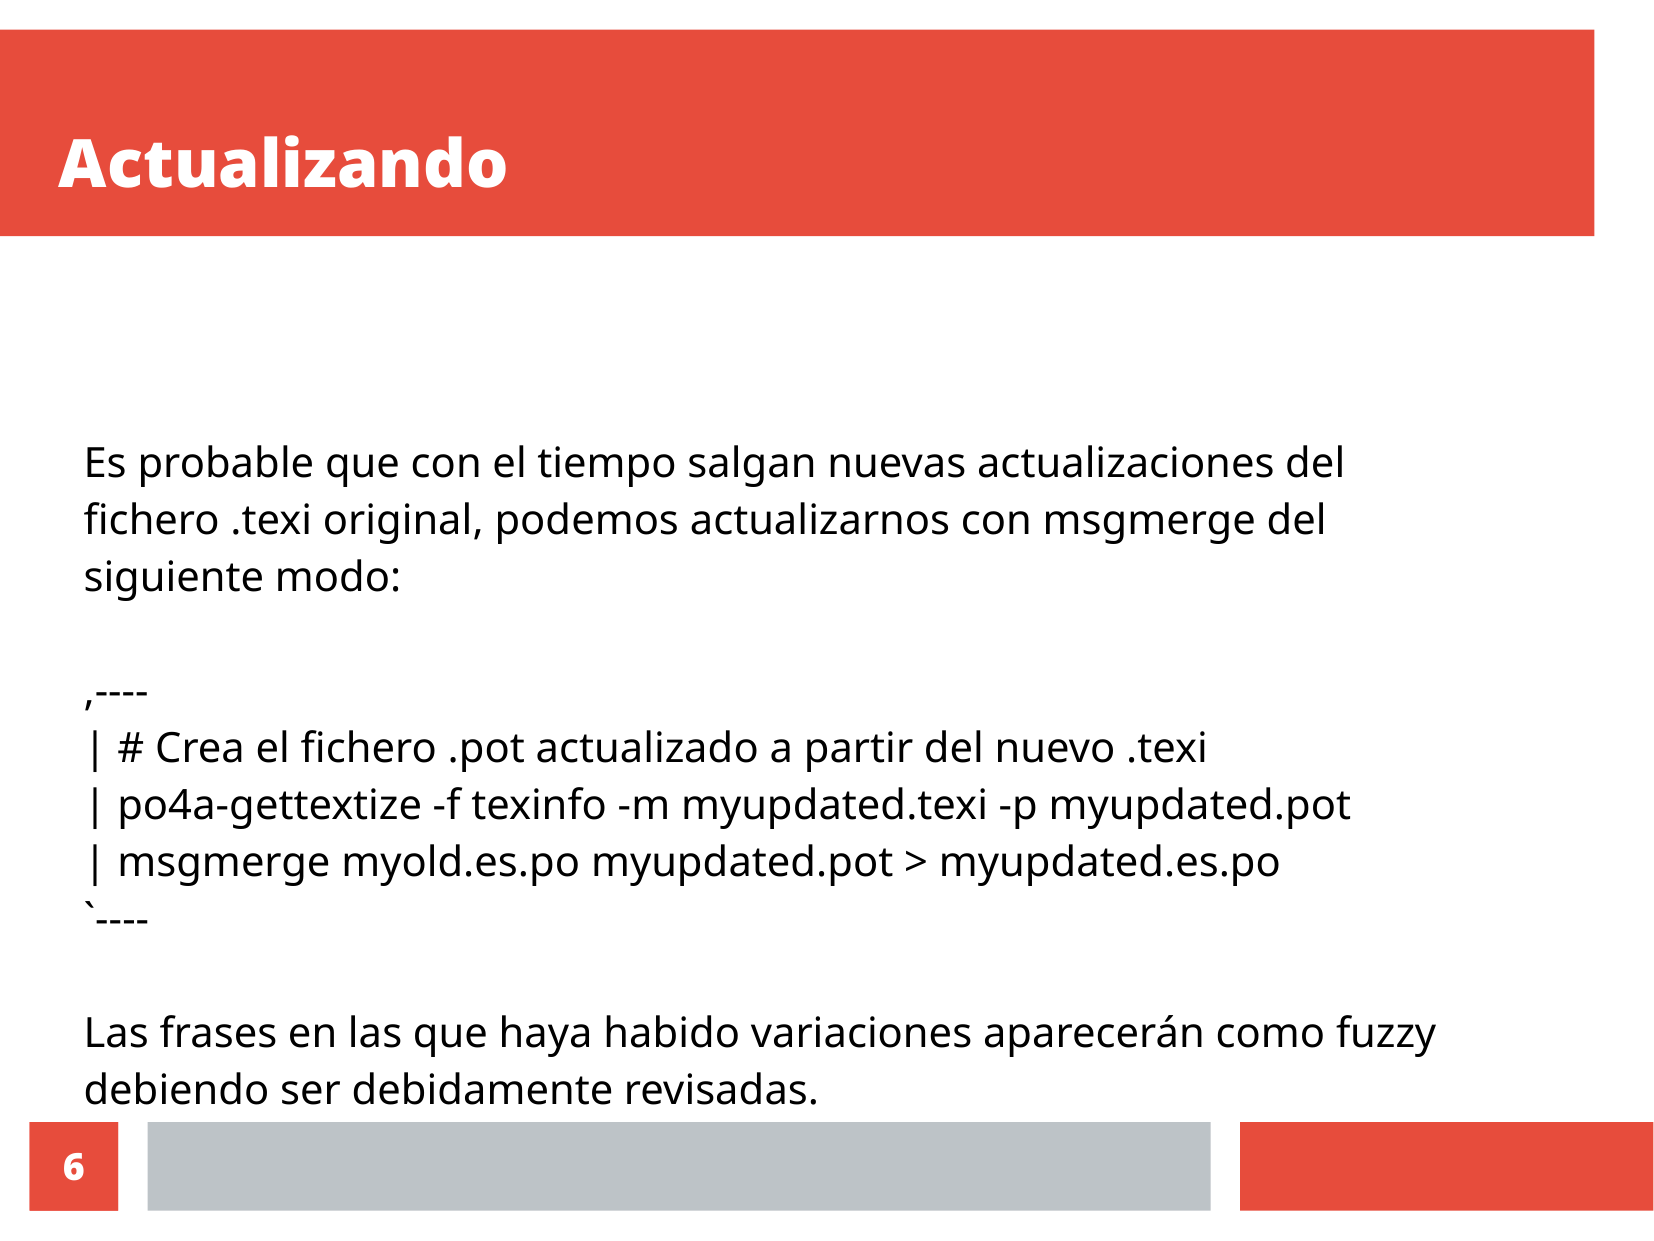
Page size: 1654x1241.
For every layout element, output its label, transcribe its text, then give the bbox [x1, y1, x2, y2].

text_box Es probable que con el tiempo salgan nuevas actualizaciones del fichero .texi original, podemos actualizarnos con msgmerge del siguiente modo: ,---- | # Crea el fichero .pot actualizado a partir del nuevo .texi | po4a-gettextize -f texinfo -m myupdated.texi -p myupdated.pot | msgmerge myold.es.po myupdated.pot > myupdated.es.po `---- Las frases en las que haya habido variaciones aparecerán como fuzzy debiendo ser debidamente revisadas. [47, 425, 1619, 1071]
title Actualizando [59, 59, 1595, 207]
